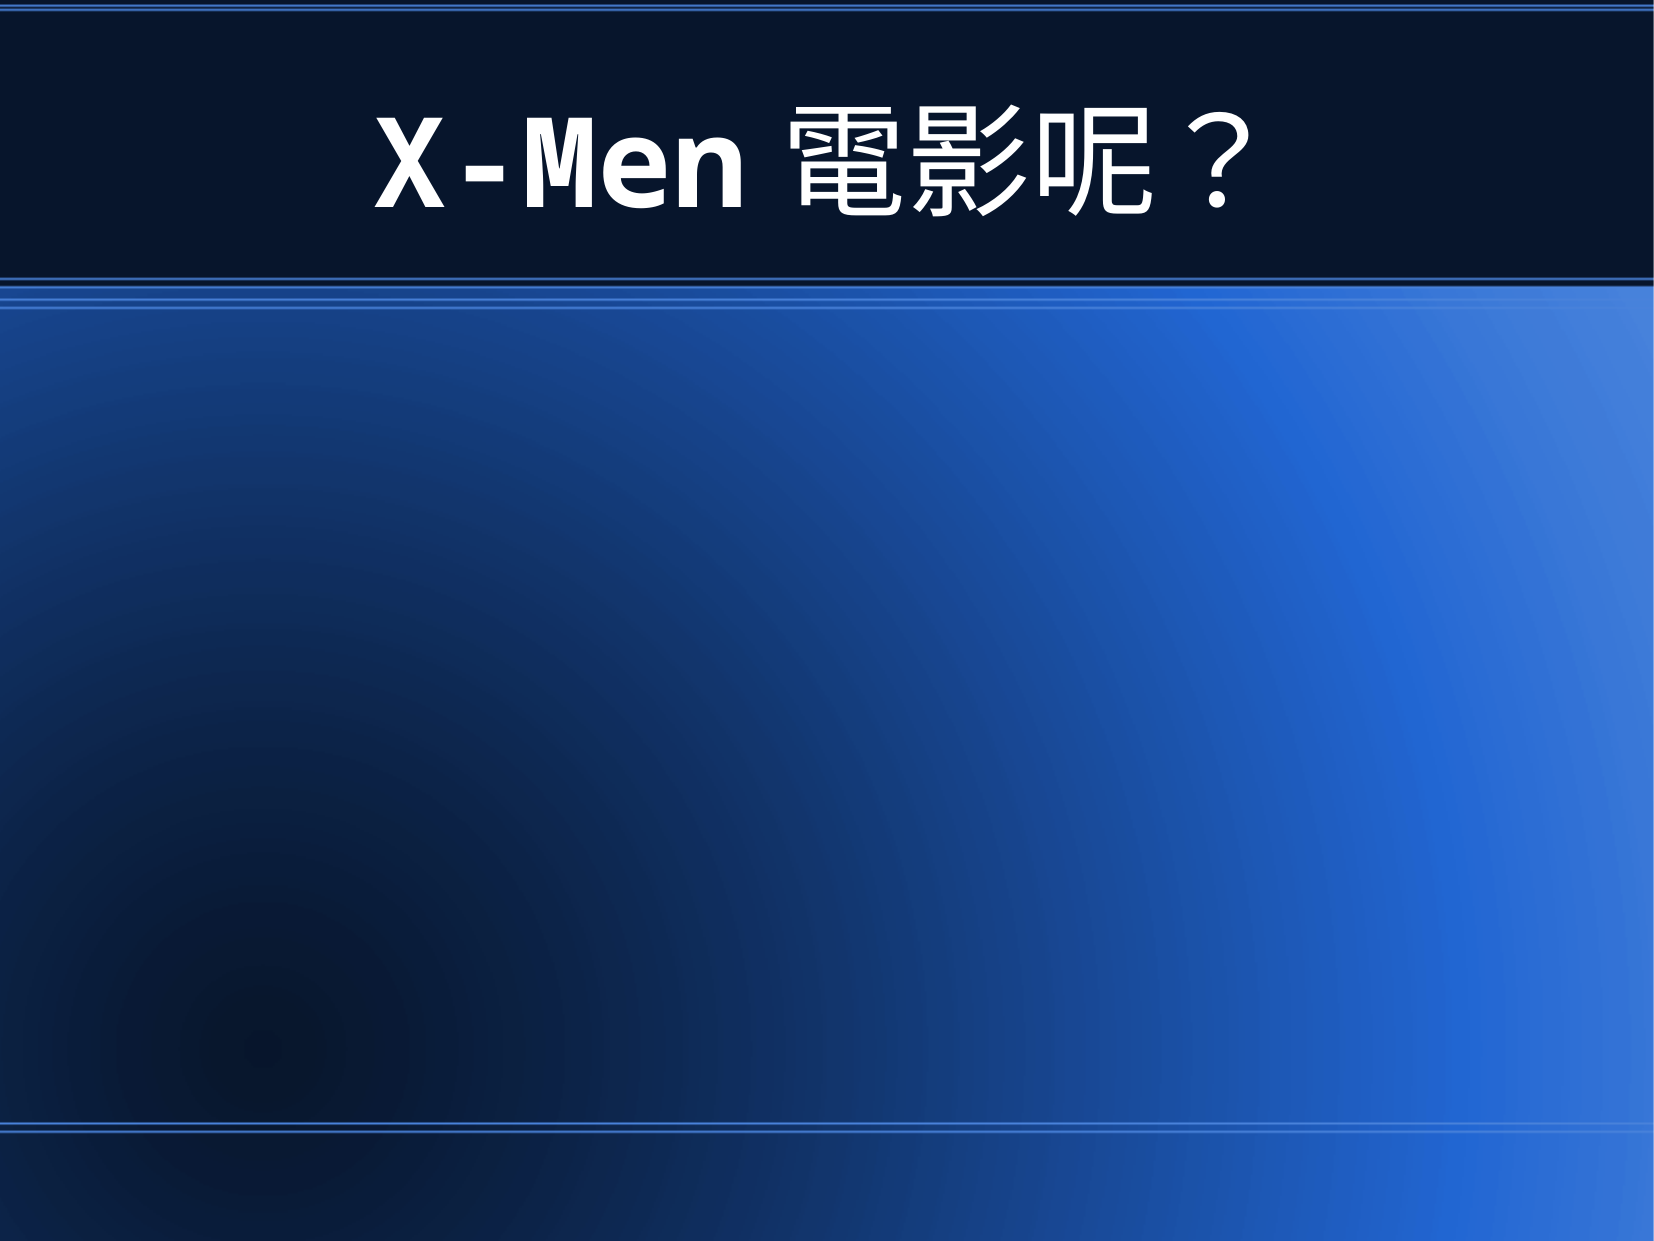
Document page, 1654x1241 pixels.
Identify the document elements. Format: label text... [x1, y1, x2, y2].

picture [0, 0, 1654, 1241]
title X-Men電影呢？ [82, 49, 1571, 257]
